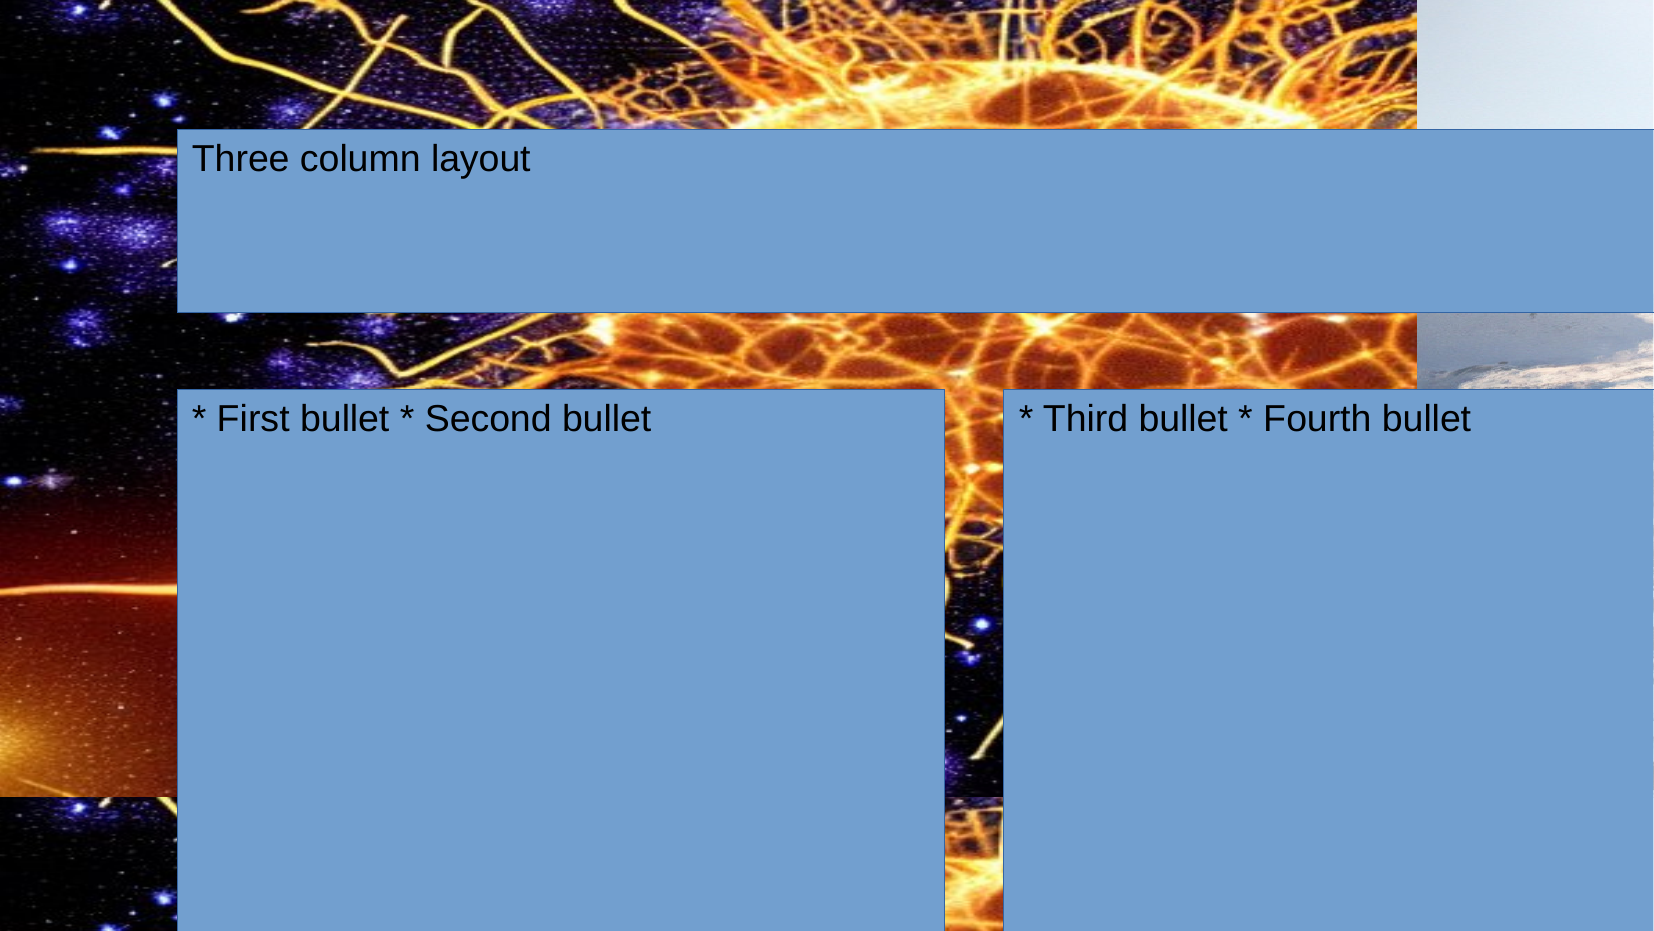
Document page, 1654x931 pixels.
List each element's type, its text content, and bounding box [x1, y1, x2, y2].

picture [0, 0, 1654, 931]
text_box * First bullet * Second bullet [177, 389, 945, 931]
text_box * Third bullet * Fourth bullet [1003, 389, 1654, 931]
text_box Three column layout [177, 129, 1654, 313]
